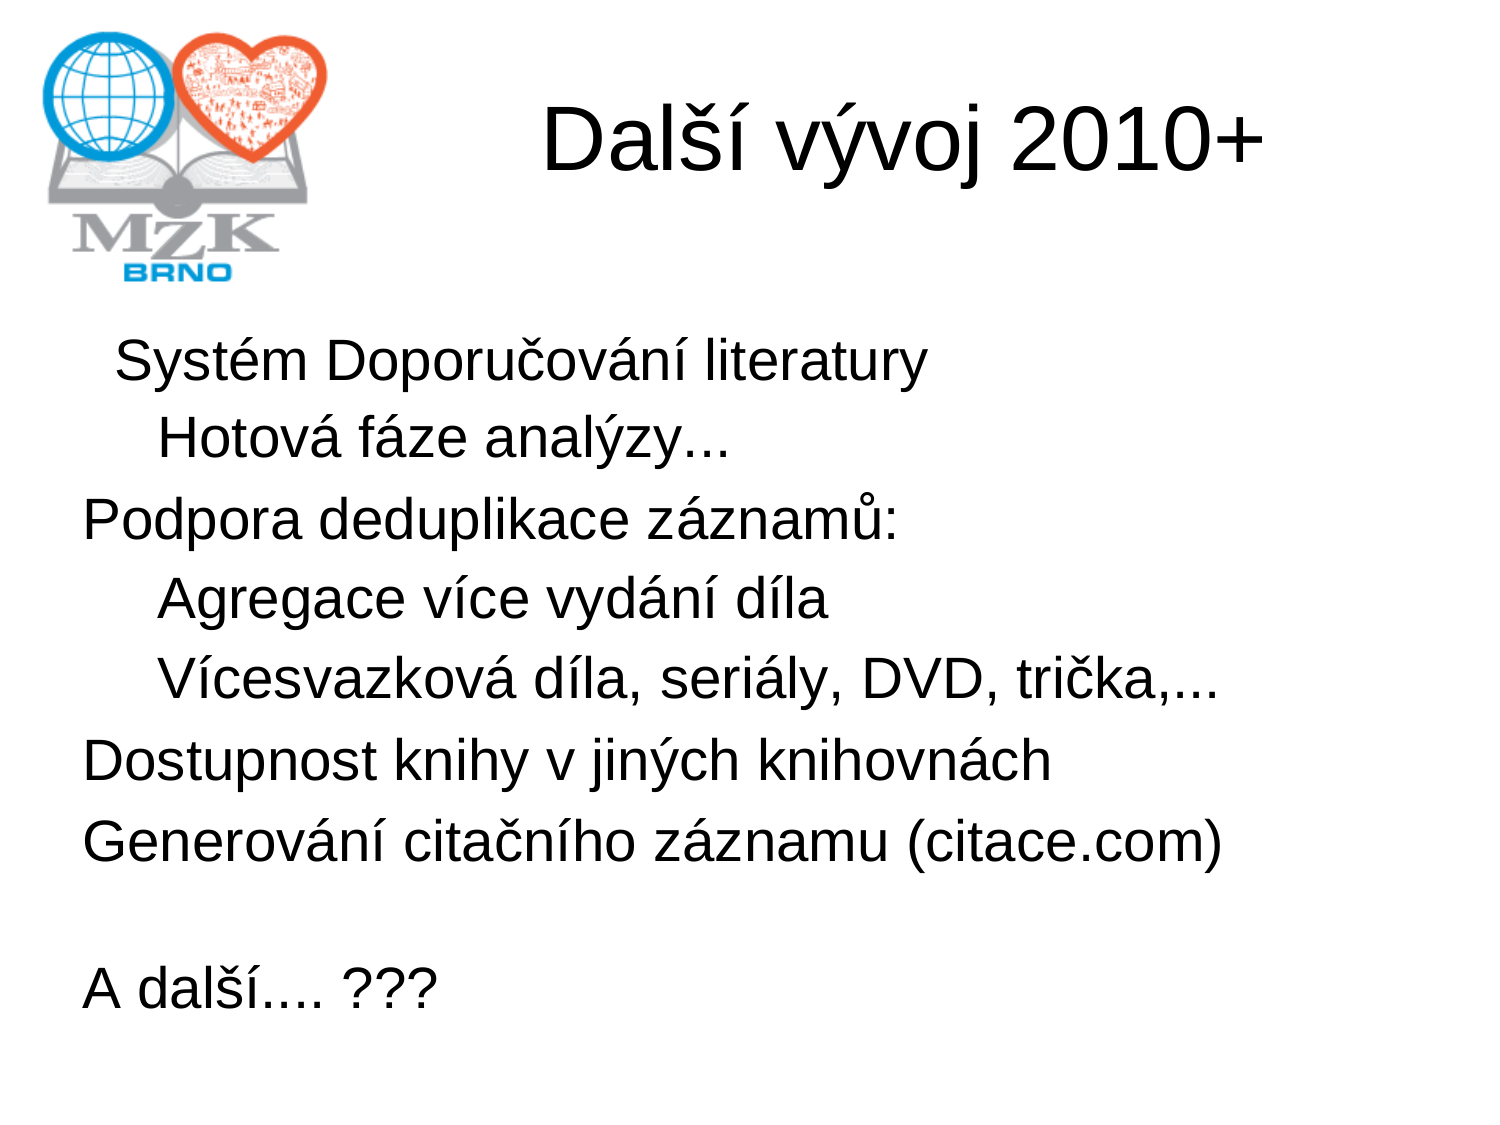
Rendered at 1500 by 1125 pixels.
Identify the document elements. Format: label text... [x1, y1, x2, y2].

list Systém Doporučování literatury Hotová fáze analýzy... Podpora deduplikace záznamů: Agregace více vydání díla Vícesvazková díla, seriály, DVD, trička,... Dostupnost knihy v jiných knihovnách Generování citačního záznamu (citace.com) A další.... ??? [67, 331, 1418, 1042]
title Další vývoj 2010+ [383, 45, 1426, 233]
picture [29, 18, 339, 288]
